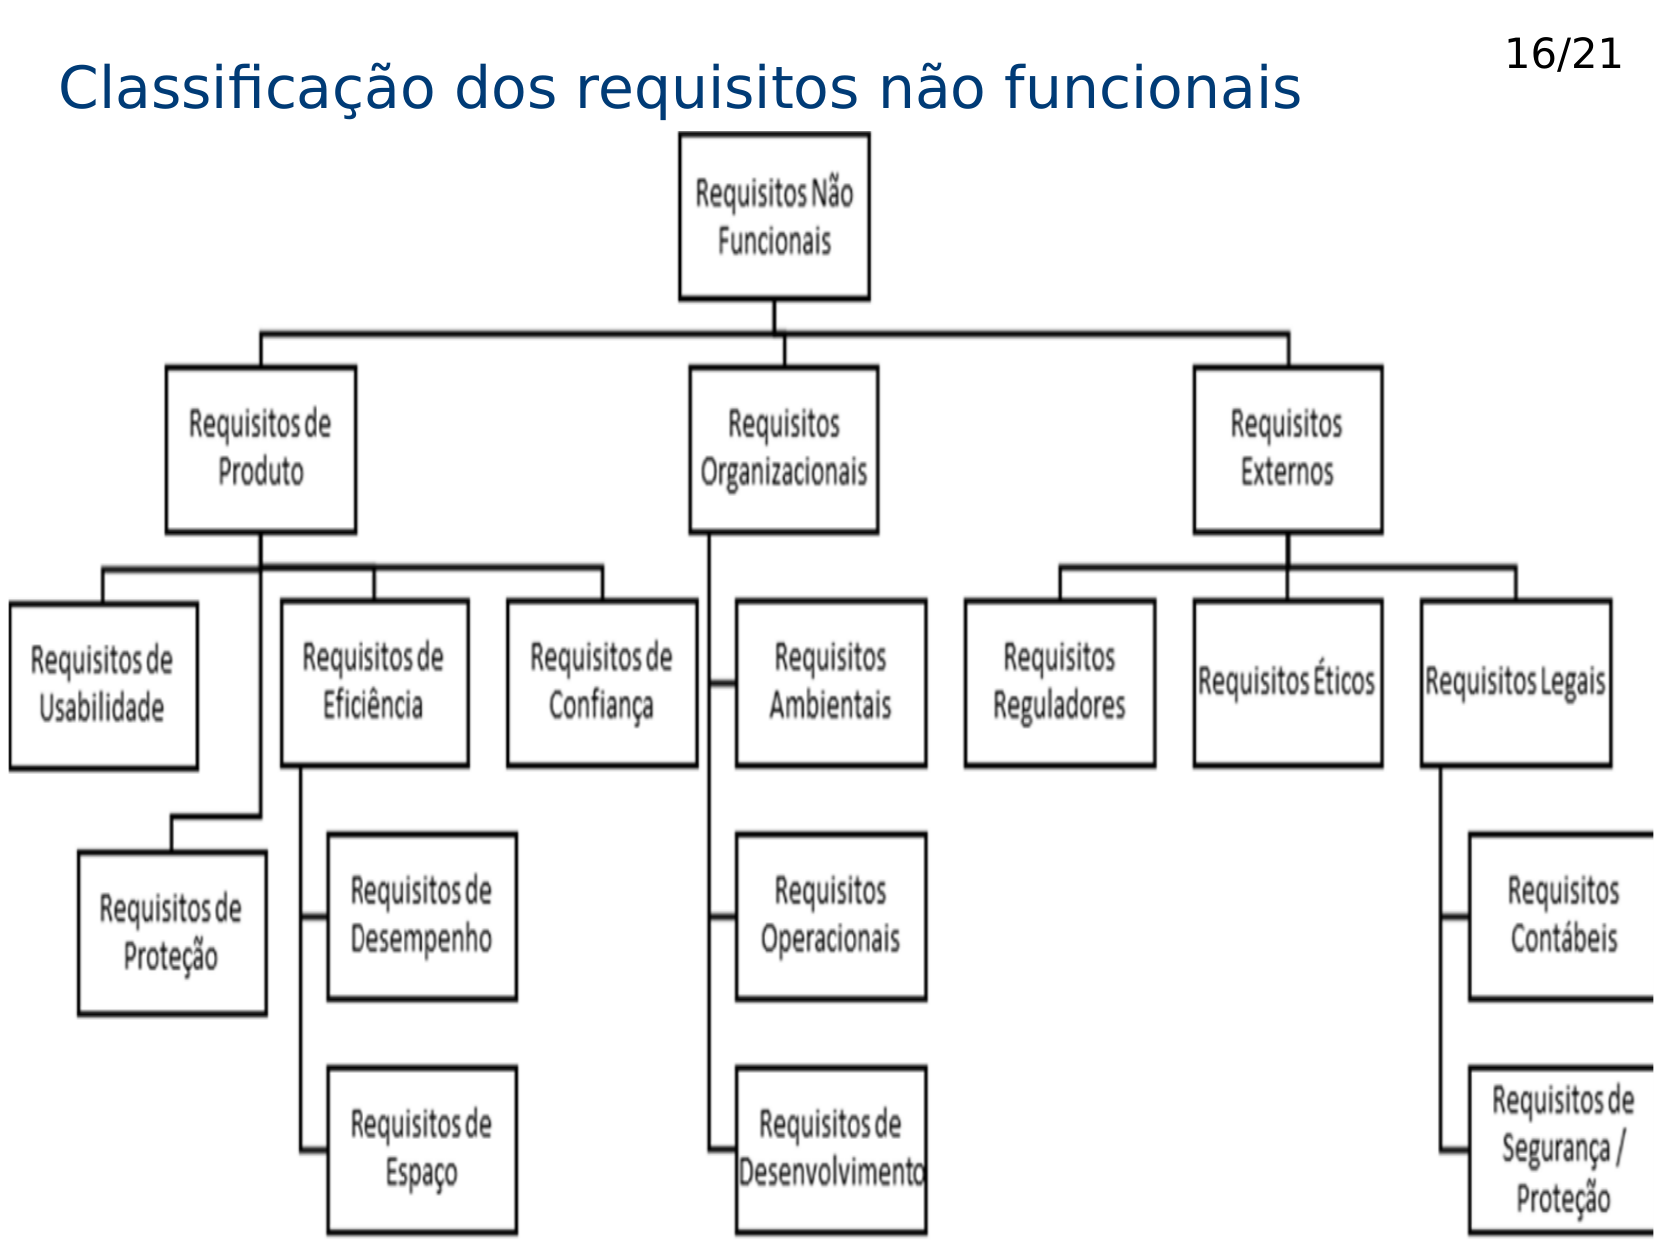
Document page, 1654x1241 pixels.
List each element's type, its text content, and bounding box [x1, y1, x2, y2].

title Classificação dos requisitos não funcionais [59, 29, 1506, 131]
picture [7, 131, 1654, 1241]
